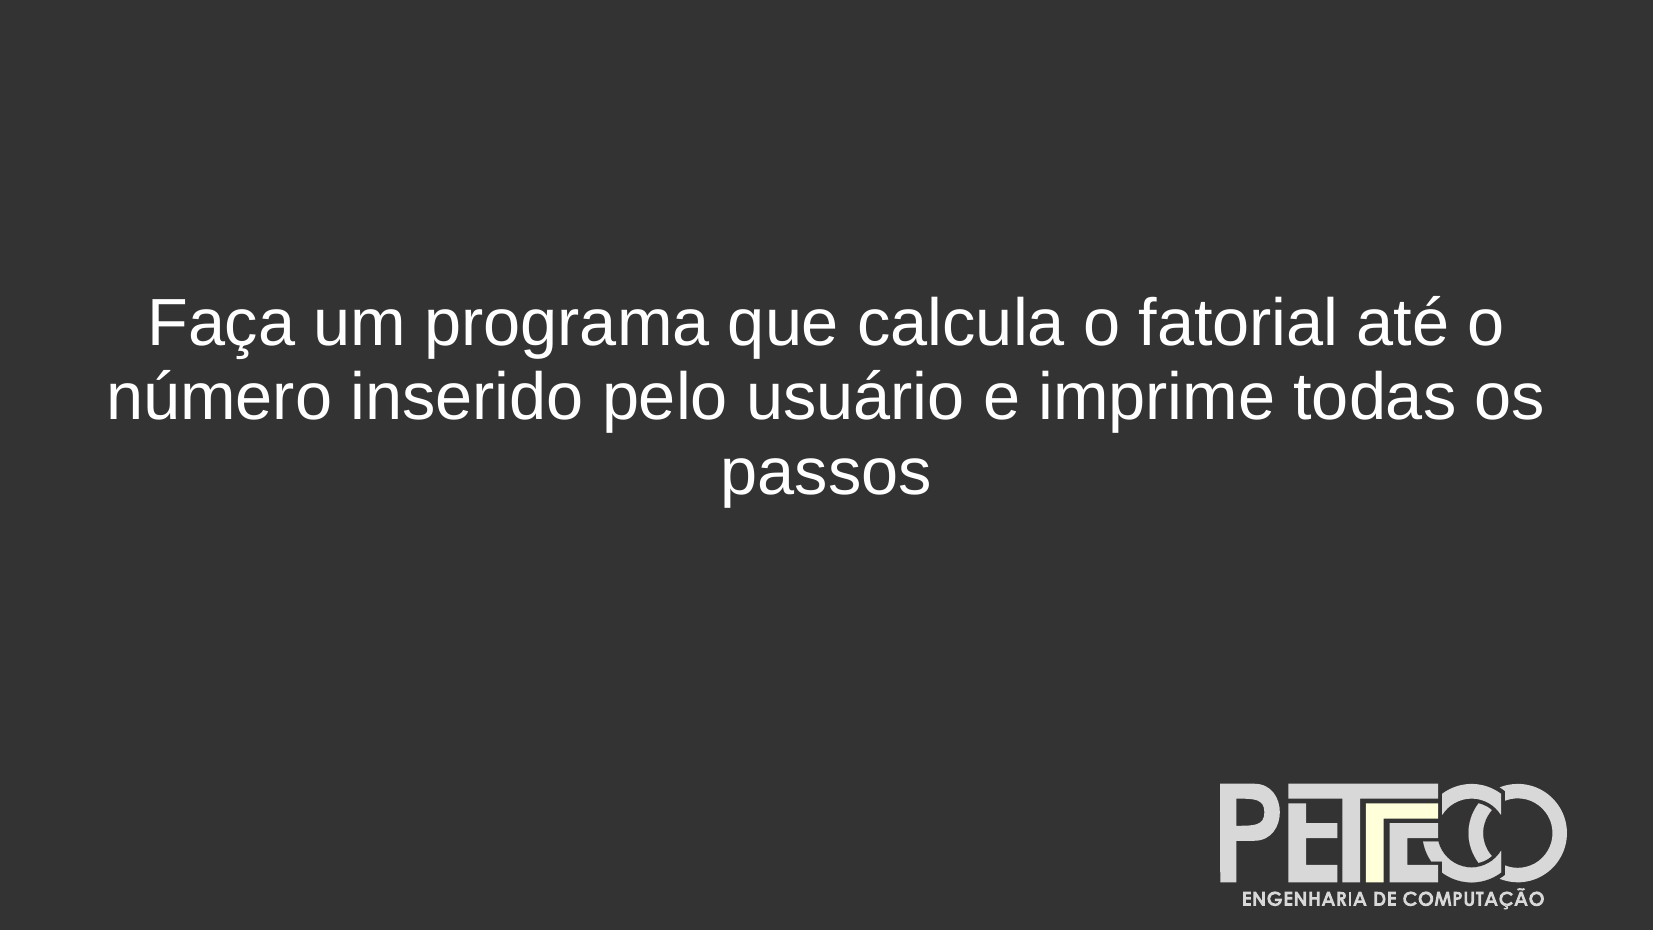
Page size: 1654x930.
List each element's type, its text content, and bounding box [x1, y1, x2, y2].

subtitle Faça um programa que calcula o fatorial até o número inserido pelo usuário e imprime todas os passos [82, 37, 1571, 757]
